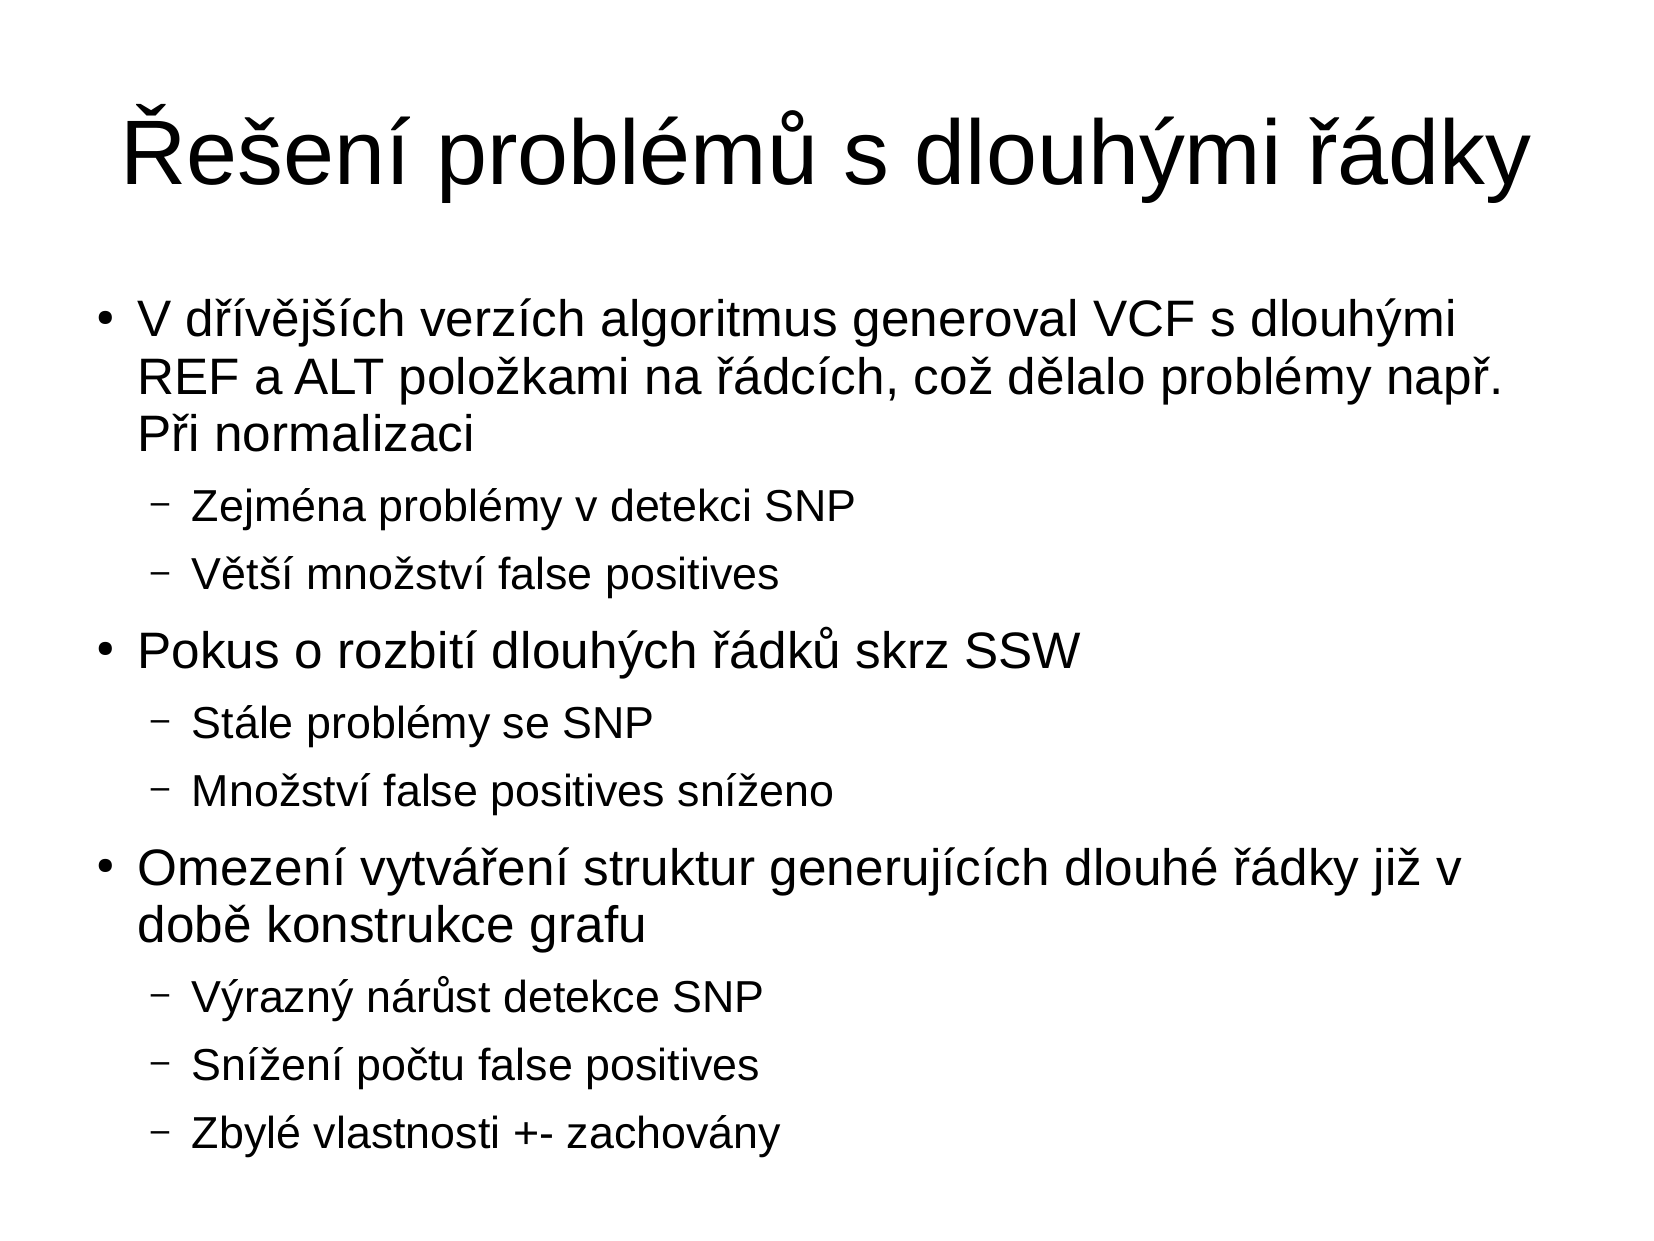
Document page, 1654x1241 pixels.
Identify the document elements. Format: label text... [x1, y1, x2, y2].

list V dřívějších verzích algoritmus generoval VCF s dlouhými REF a ALT položkami na řádcích, což dělalo problémy např. Při normalizaci Zejména problémy v detekci SNP Větší množství false positives Pokus o rozbití dlouhých řádků skrz SSW Stále problémy se SNP Množství false positives sníženo Omezení vytváření struktur generujících dlouhé řádky již v době konstrukce grafu Výrazný nárůst detekce SNP Snížení počtu false positives Zbylé vlastnosti +- zachovány [82, 290, 1571, 1170]
title Řešení problémů s dlouhými řádky [82, 49, 1571, 257]
